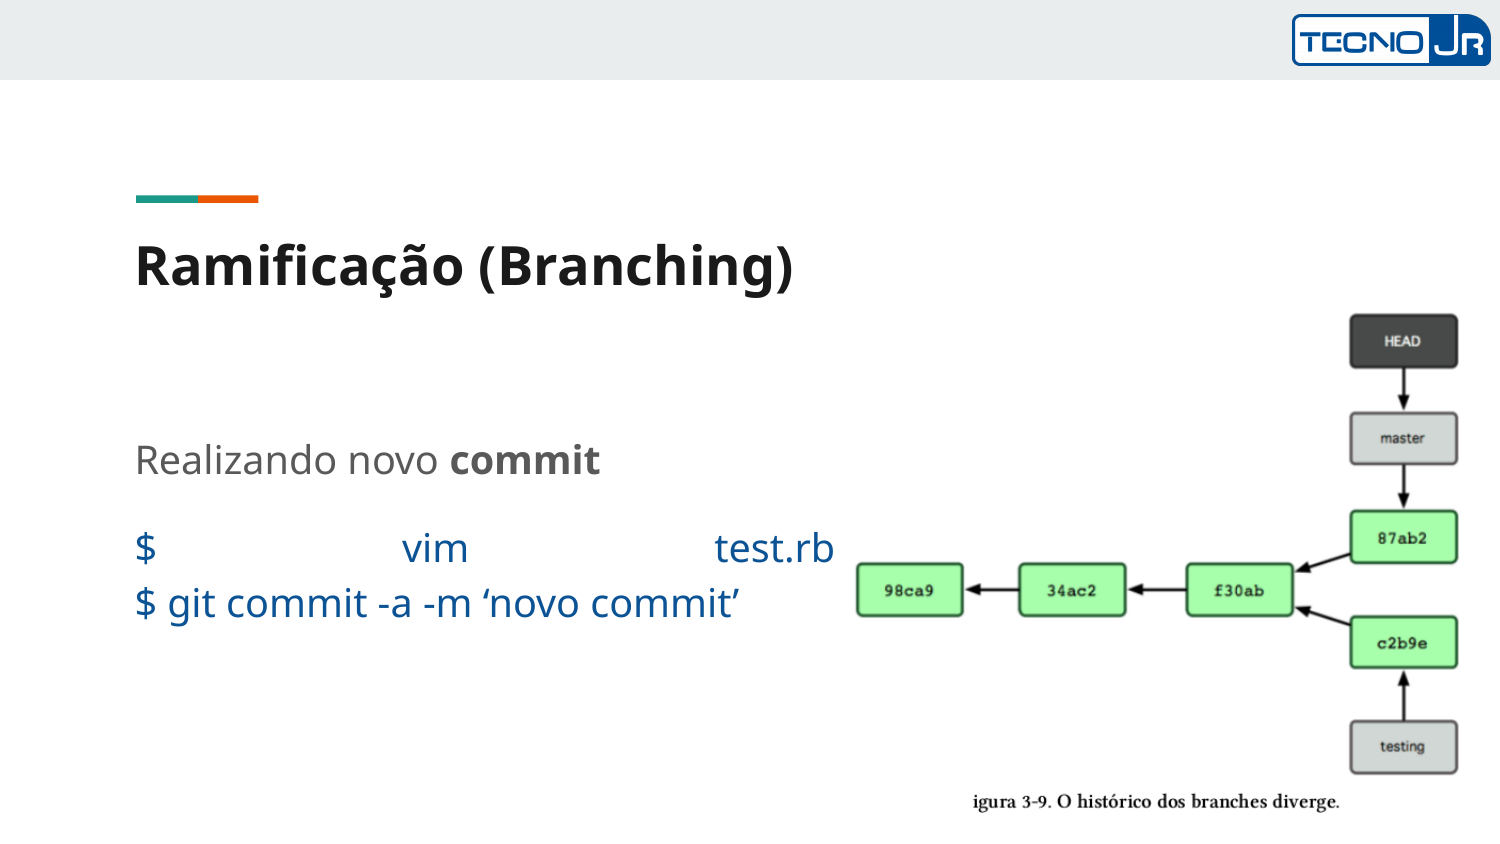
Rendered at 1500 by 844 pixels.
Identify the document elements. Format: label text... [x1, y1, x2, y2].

picture [1292, 14, 1491, 66]
title Ramificação (Branching) [119, 216, 1381, 305]
picture [850, 308, 1475, 813]
list Realizando novo commit $ vim test.rb $ git commit -a -m ‘novo commit’ [119, 341, 850, 712]
